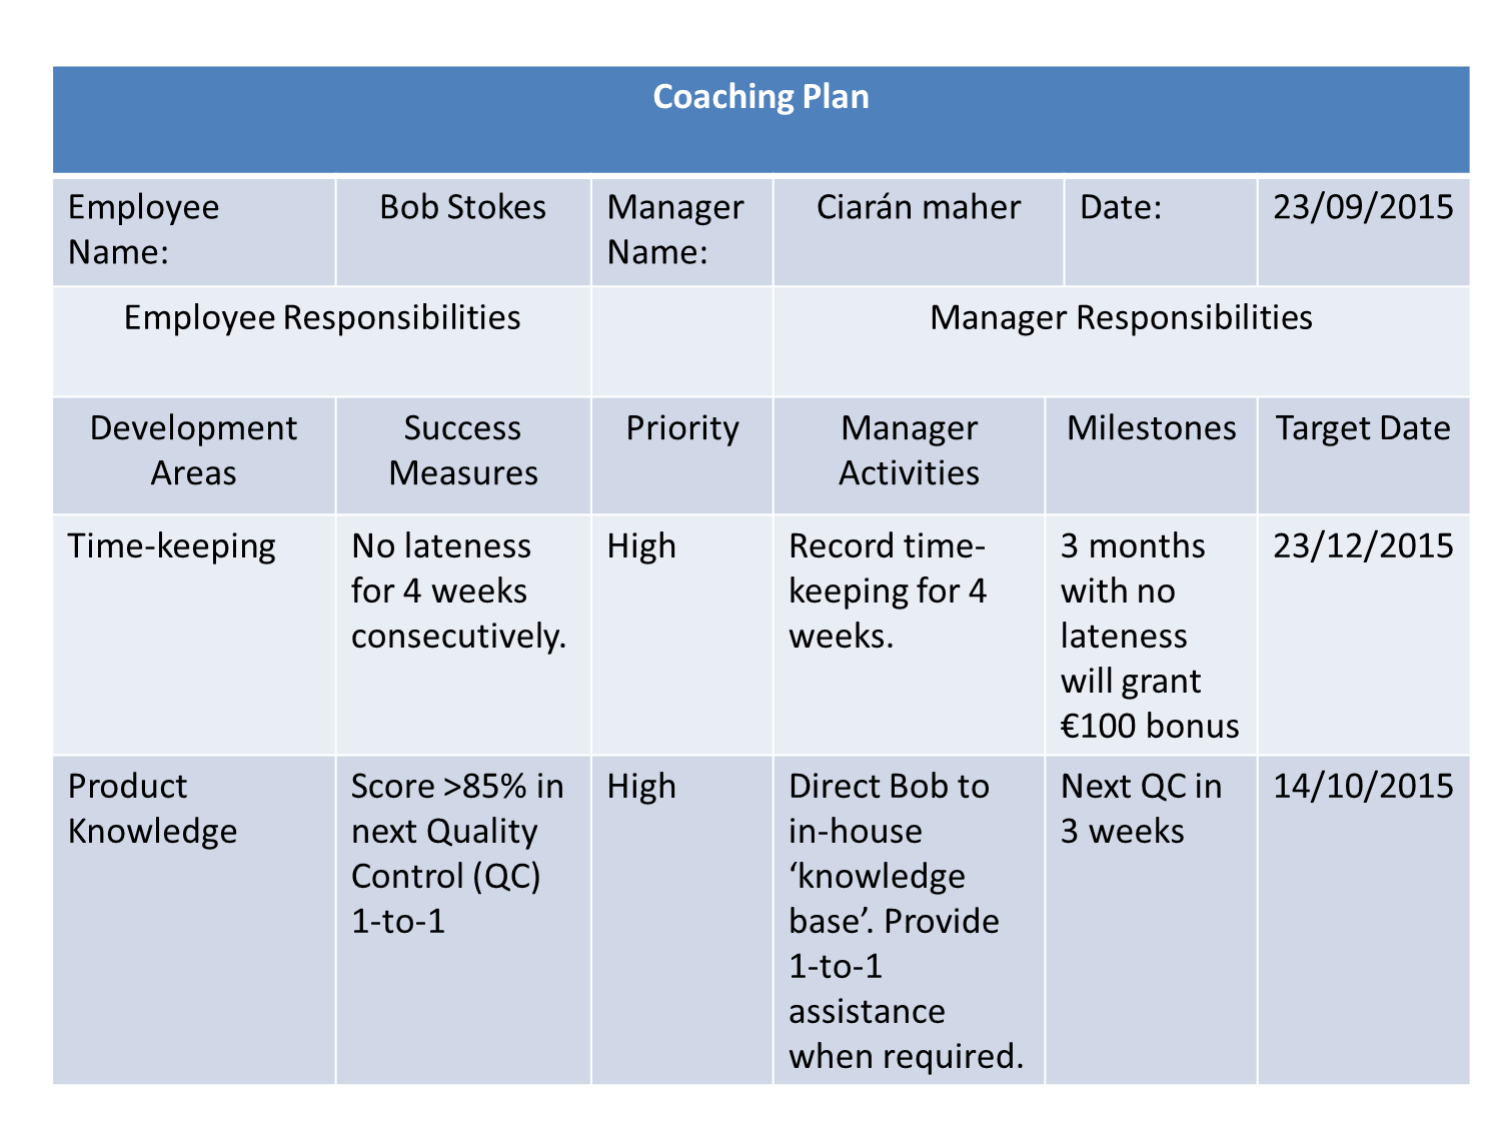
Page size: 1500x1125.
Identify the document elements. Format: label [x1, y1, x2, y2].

picture [52, 61, 1471, 1102]
